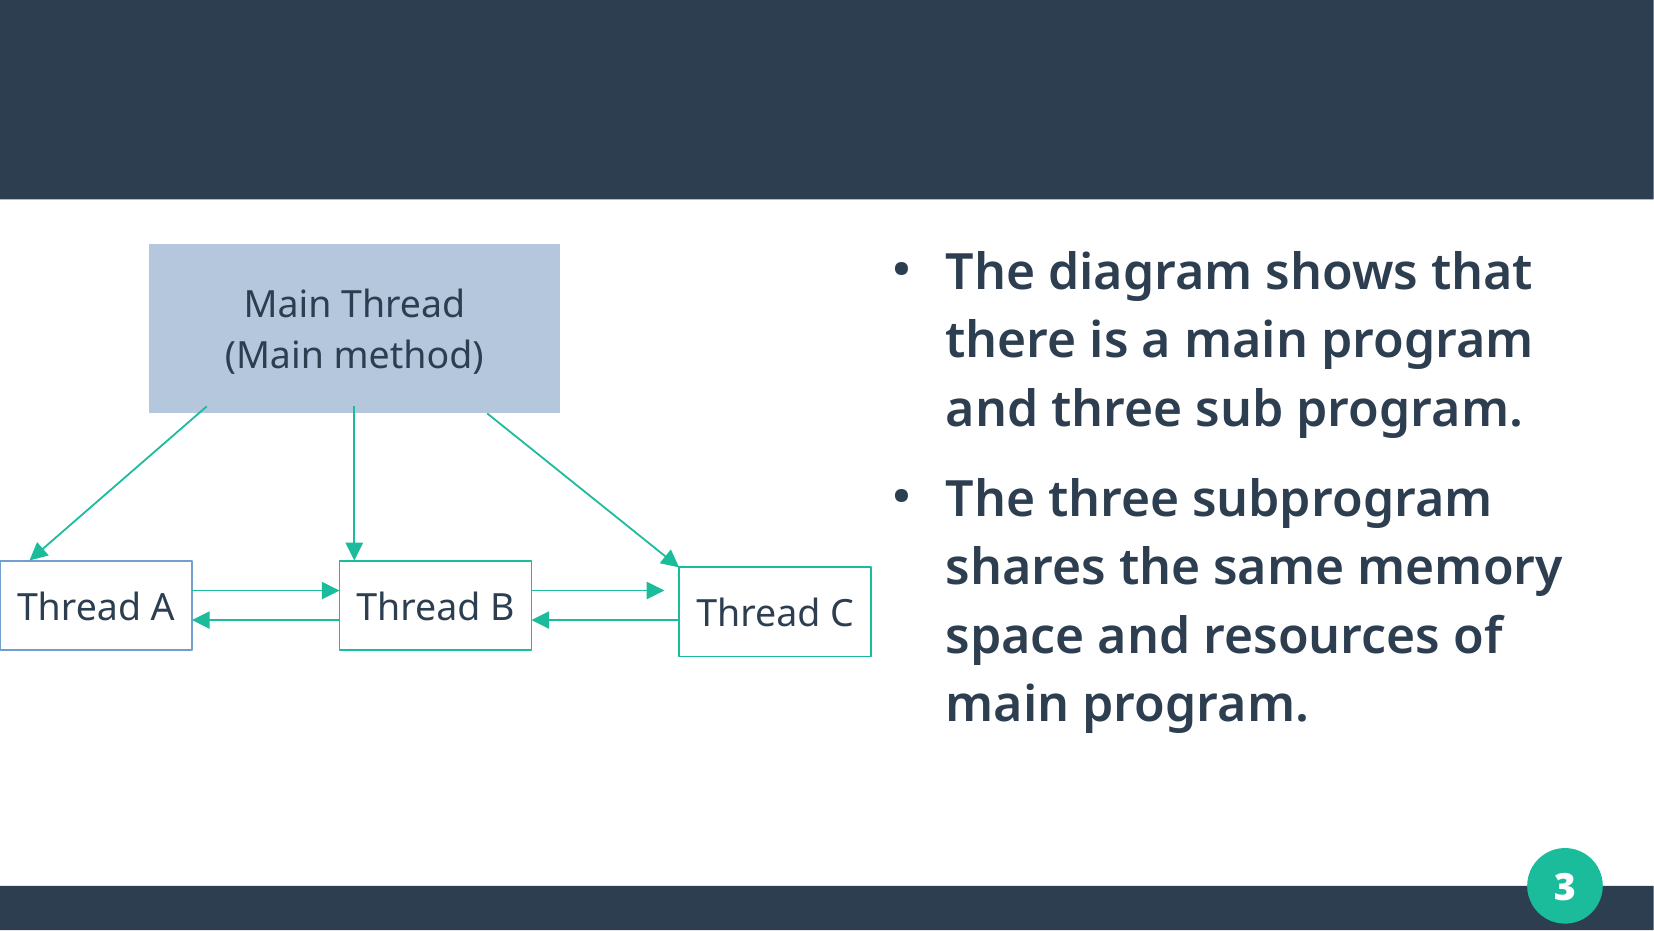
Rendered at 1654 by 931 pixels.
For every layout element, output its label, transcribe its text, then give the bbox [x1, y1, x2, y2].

list The diagram shows that there is a main program and three sub program. The three subprogram shares the same memory space and resources of main program. [874, 236, 1625, 857]
text_box Main Thread (Main method) [147, 243, 562, 414]
text_box Thread B [339, 561, 532, 651]
text_box Thread C [679, 567, 872, 657]
text_box Thread A [0, 561, 192, 651]
